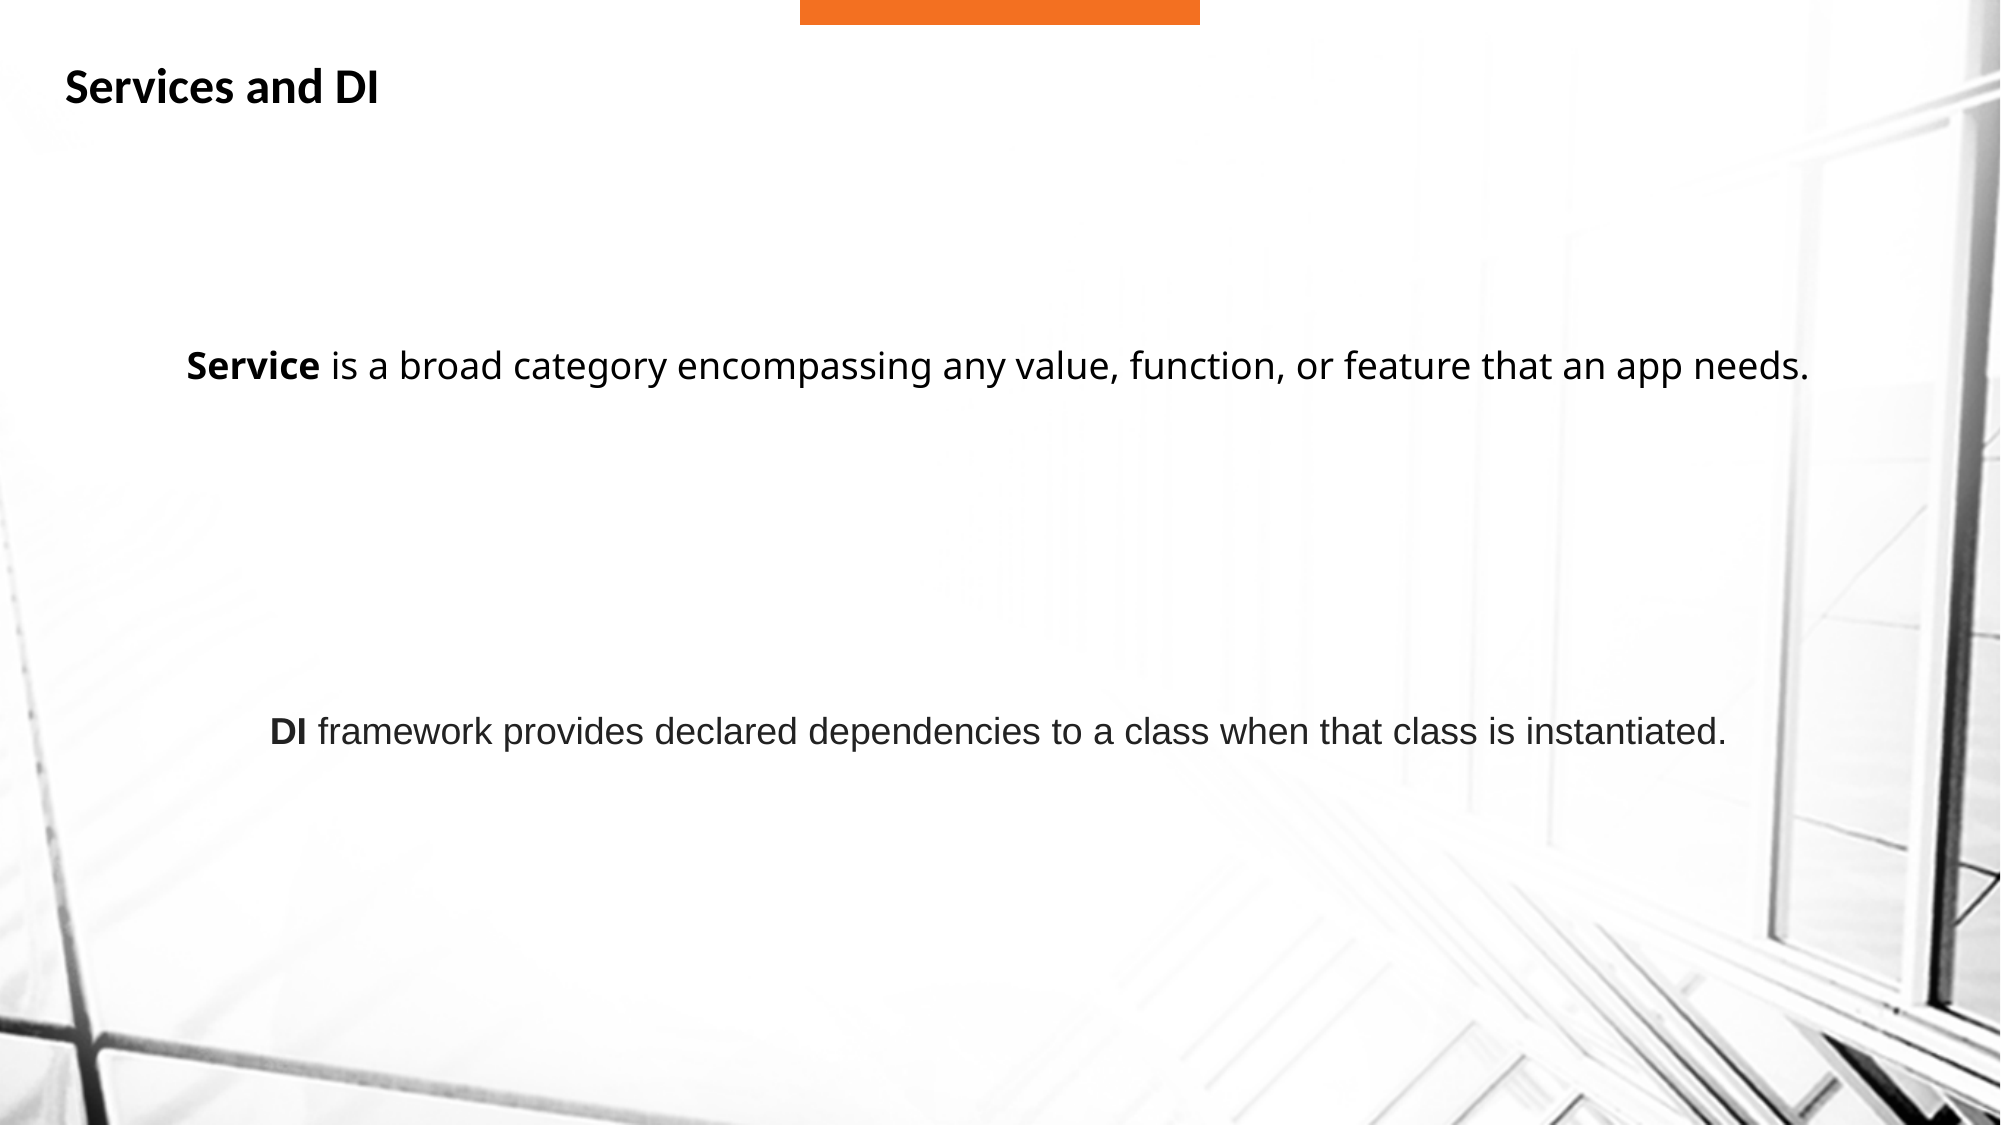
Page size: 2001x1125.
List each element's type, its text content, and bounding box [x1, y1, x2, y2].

text_box DI framework provides declared dependencies to a class when that class is instantiated. [88, 700, 1910, 760]
title Services and DI [50, 63, 1951, 150]
text_box Service is a broad category encompassing any value, function, or feature that an app needs. [74, 334, 1924, 394]
